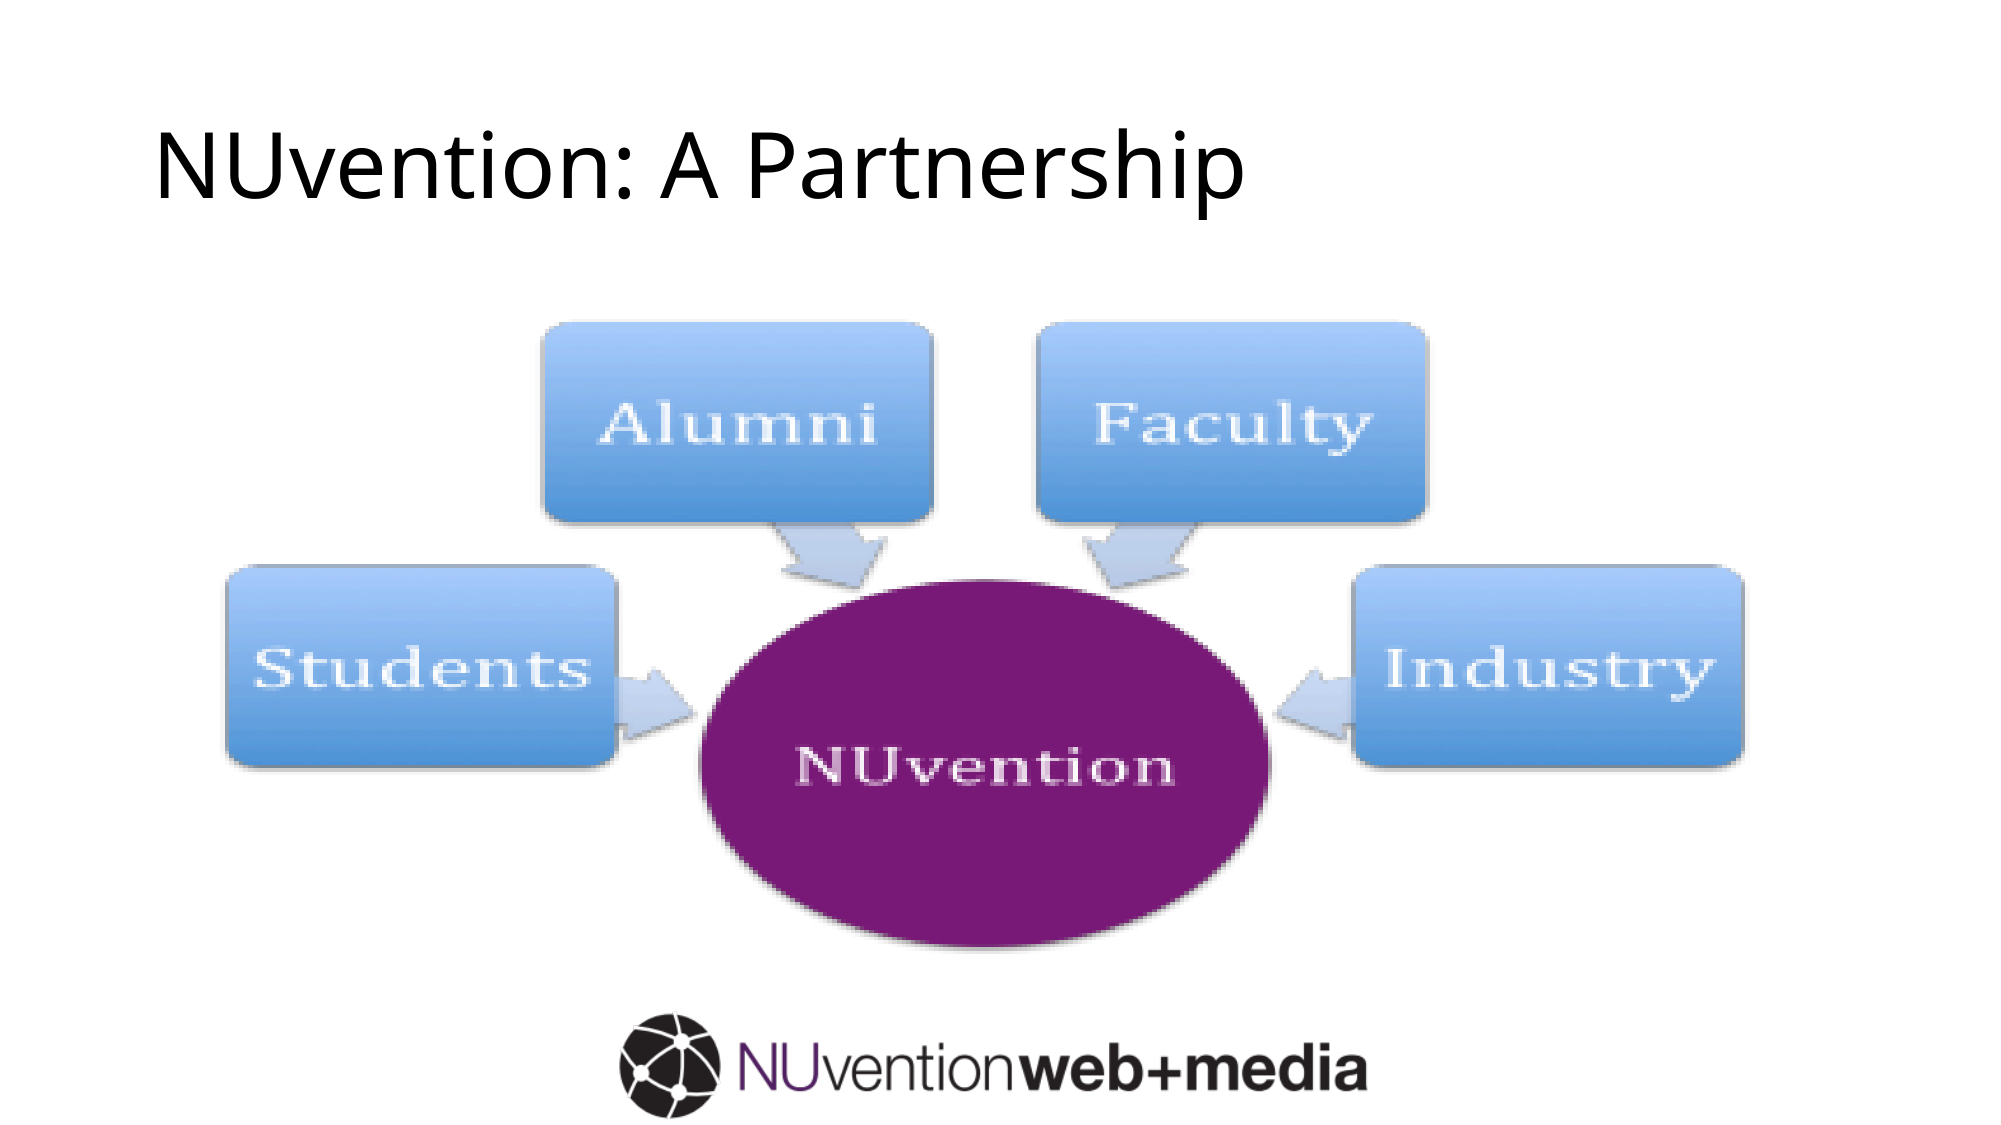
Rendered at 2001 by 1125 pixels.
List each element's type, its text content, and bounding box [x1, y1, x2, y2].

picture [216, 312, 1750, 955]
title NUvention: A Partnership [137, 59, 1863, 278]
